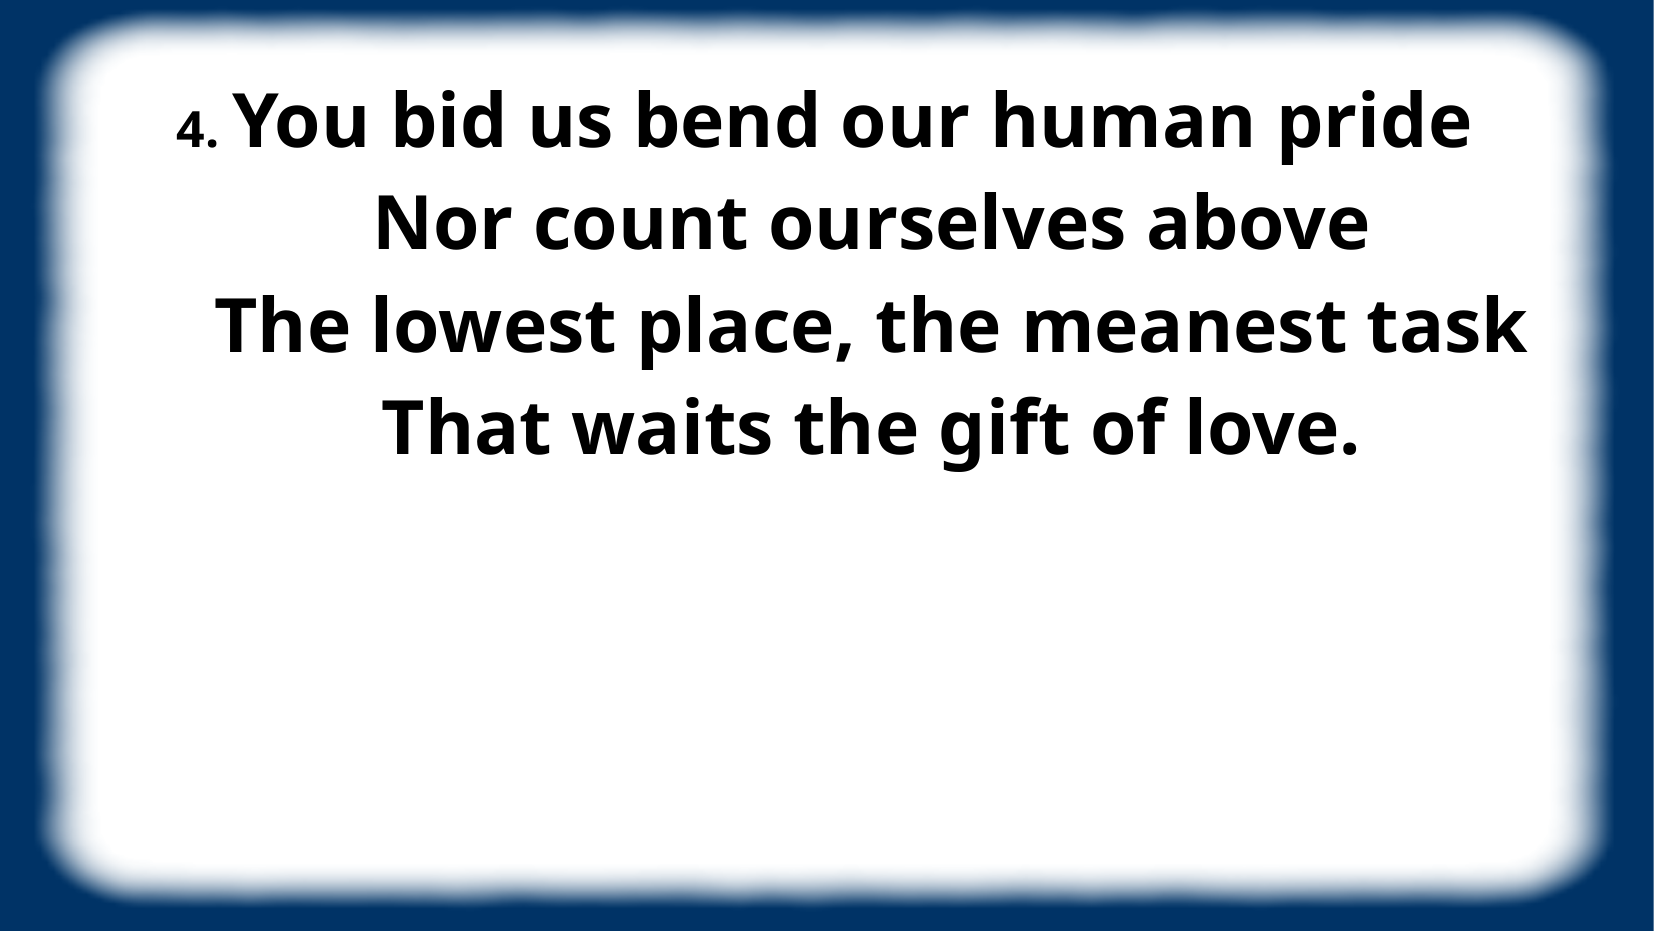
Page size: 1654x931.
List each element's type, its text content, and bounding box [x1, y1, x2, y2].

text_box 4. You bid us bend our human pride Nor count ourselves above The lowest place, the meanest task That waits the gift of love. [105, 60, 1546, 473]
picture [0, 0, 1654, 931]
